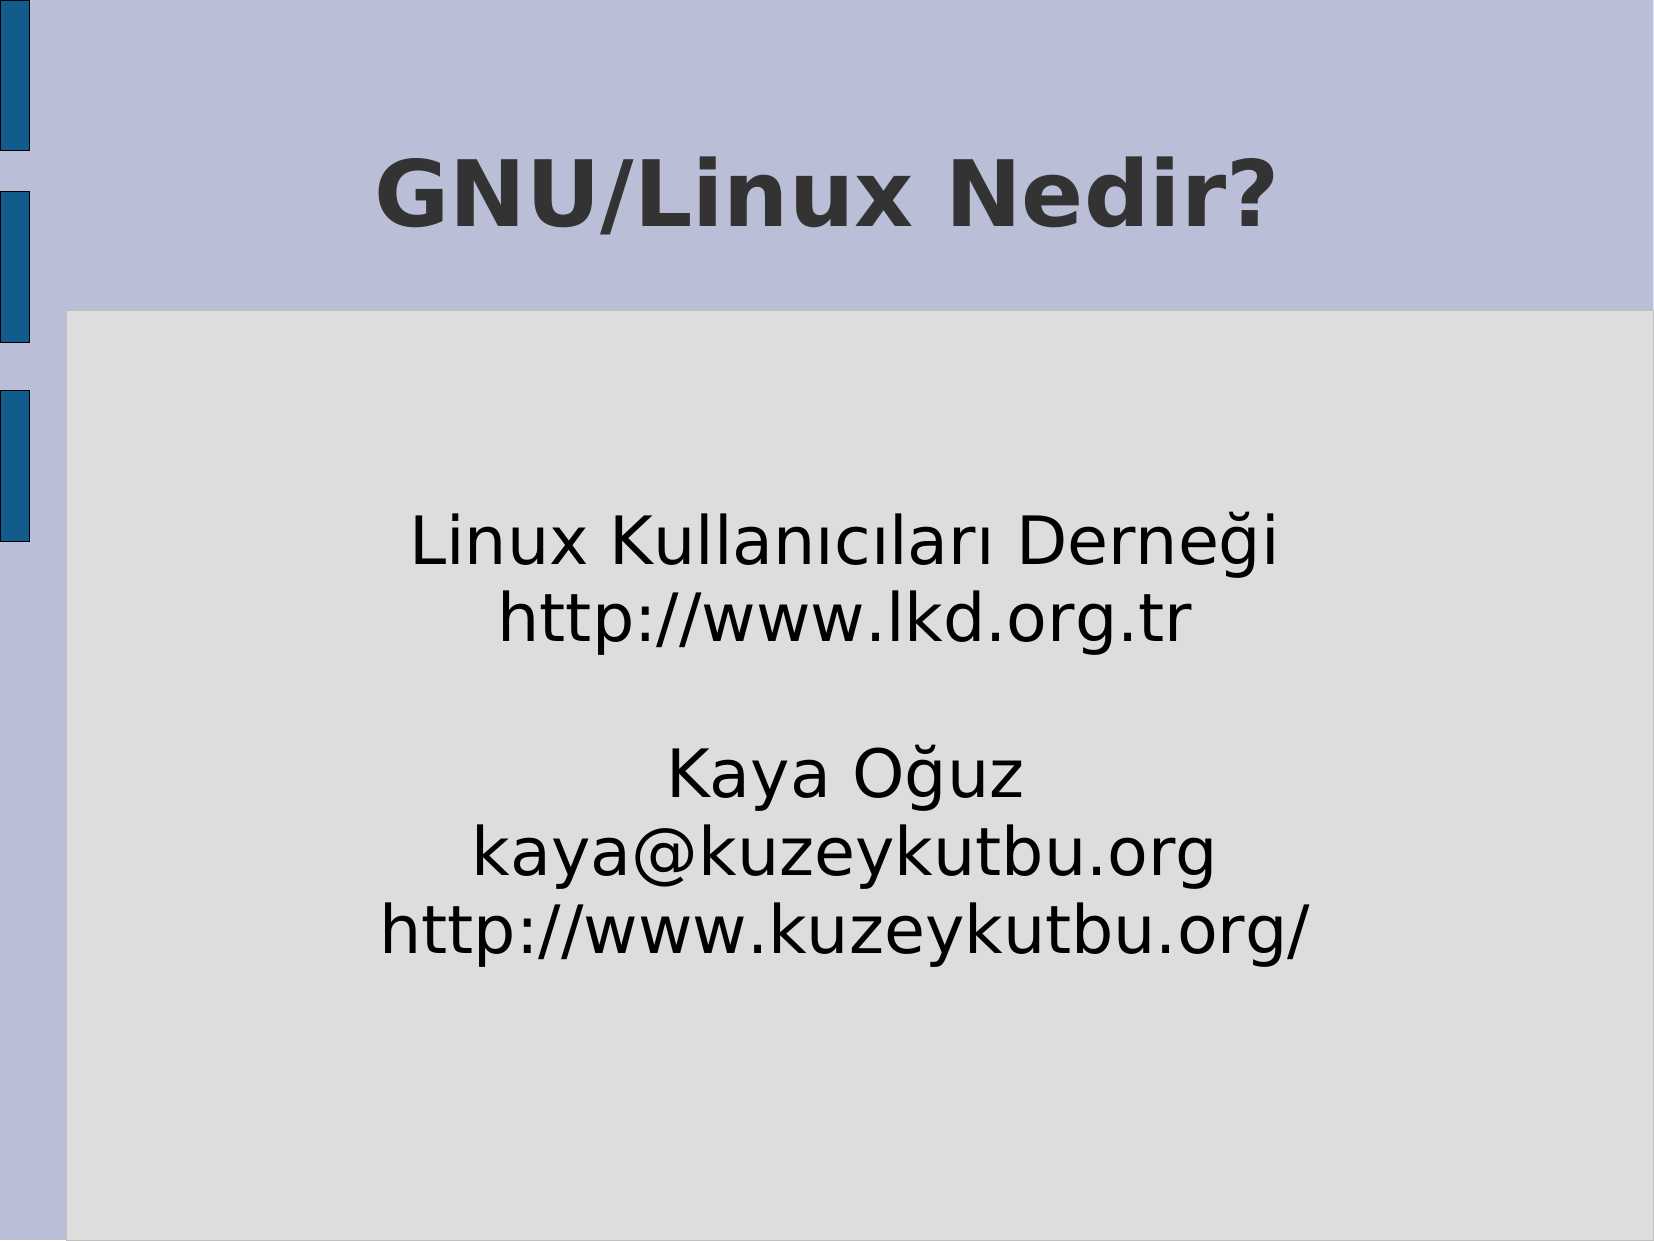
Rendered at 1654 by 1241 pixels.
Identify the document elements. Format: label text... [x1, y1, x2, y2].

title GNU/Linux Nedir? [121, 91, 1534, 299]
subtitle Linux Kullanıcıları Derneği http://www.lkd.org.tr Kaya Oğuz kaya@kuzeykutbu.org http://www.kuzeykutbu.org/ [121, 344, 1534, 1127]
